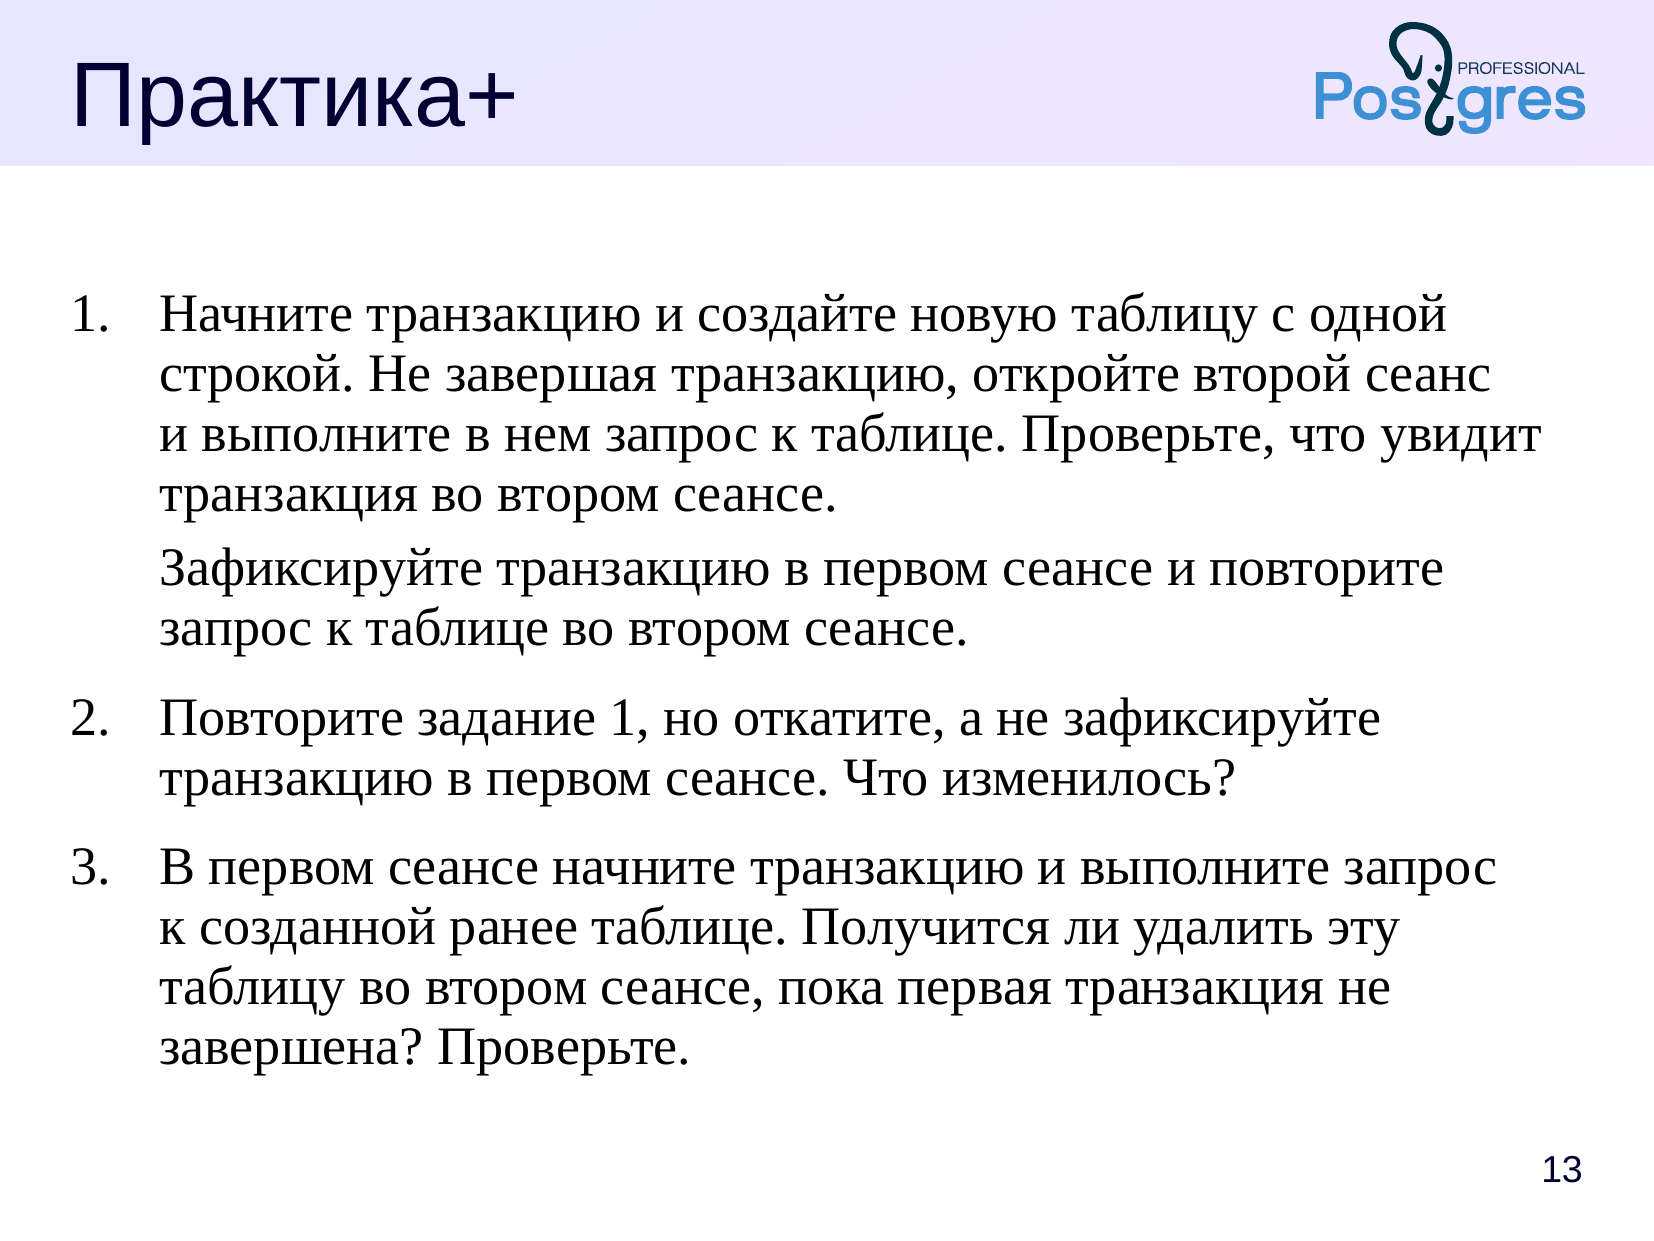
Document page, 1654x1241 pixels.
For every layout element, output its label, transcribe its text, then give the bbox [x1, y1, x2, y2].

list Начните транзакцию и создайте новую таблицу с одной строкой. Не завершая транзакцию, откройте второй сеанс и выполните в нем запрос к таблице. Проверьте, что увидит транзакция во втором сеансе. Зафиксируйте транзакцию в первом сеансе и повторите запрос к таблице во втором сеансе. Повторите задание 1, но откатите, а не зафиксируйте транзакцию в первом сеансе. Что изменилось? В первом сеансе начните транзакцию и выполните запрос к созданной ранее таблице. Получится ли удалить эту таблицу во втором сеансе, пока первая транзакция не завершена? Проверьте. [70, 283, 1583, 1134]
title Практика+ [70, 43, 1241, 147]
